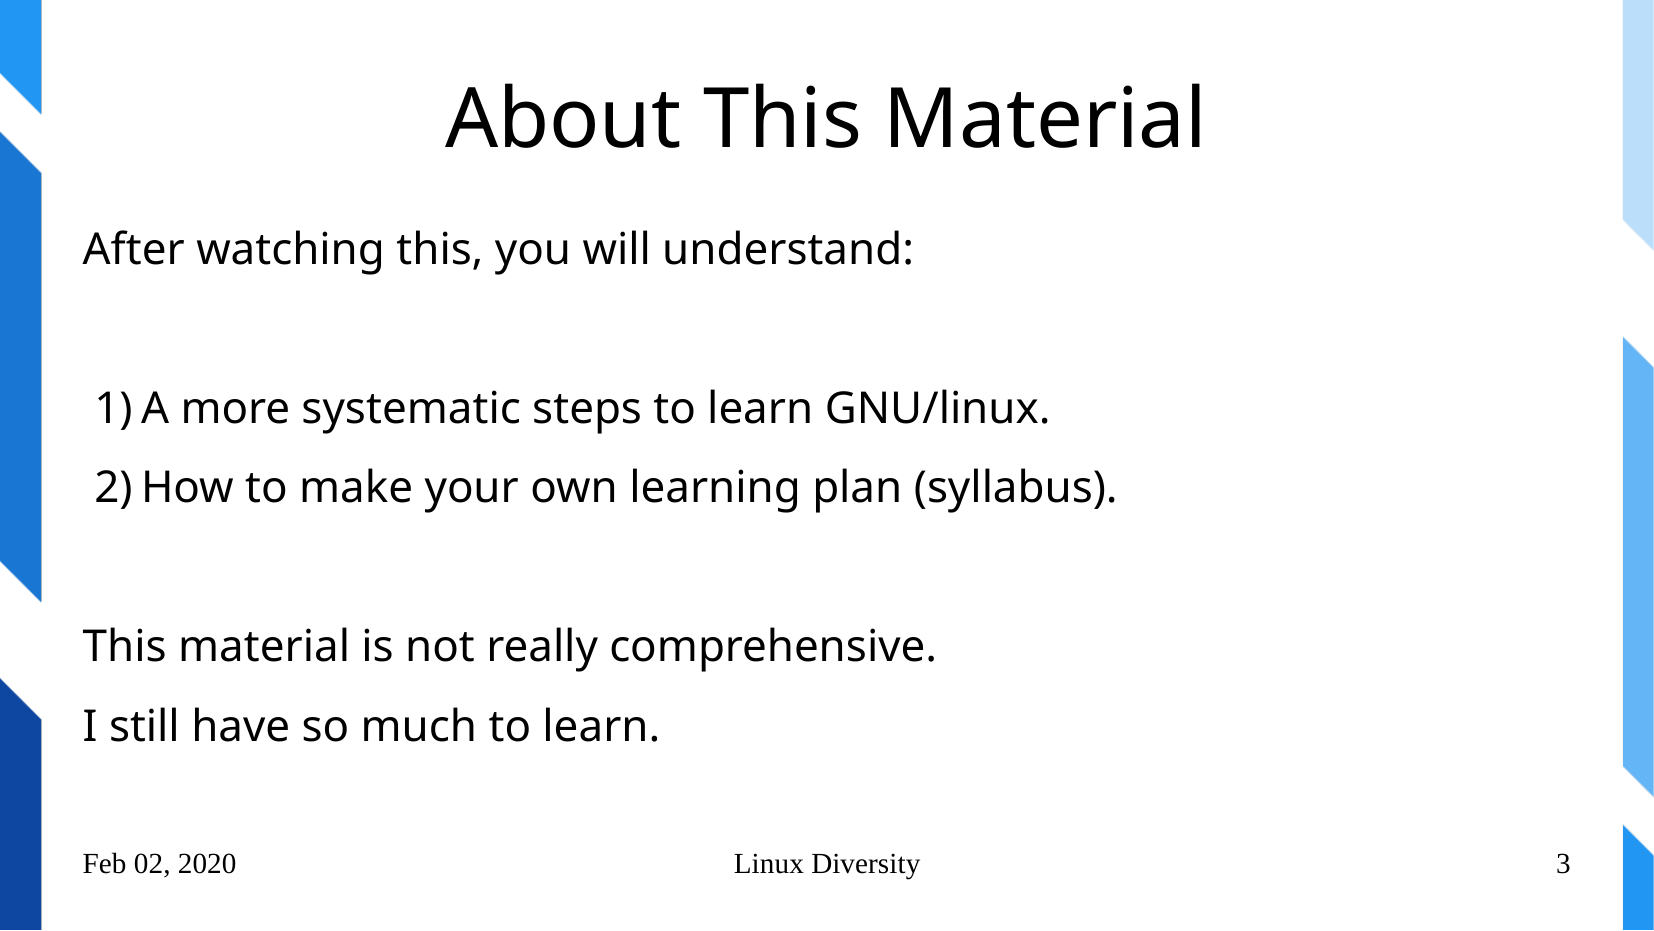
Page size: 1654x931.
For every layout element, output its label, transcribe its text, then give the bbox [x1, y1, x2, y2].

picture [0, 0, 1654, 930]
list After watching this, you will understand: A more systematic steps to learn GNU/linux. How to make your own learning plan (syllabus). This material is not really comprehensive. I still have so much to learn. [82, 217, 1571, 758]
title About This Material [82, 37, 1571, 193]
